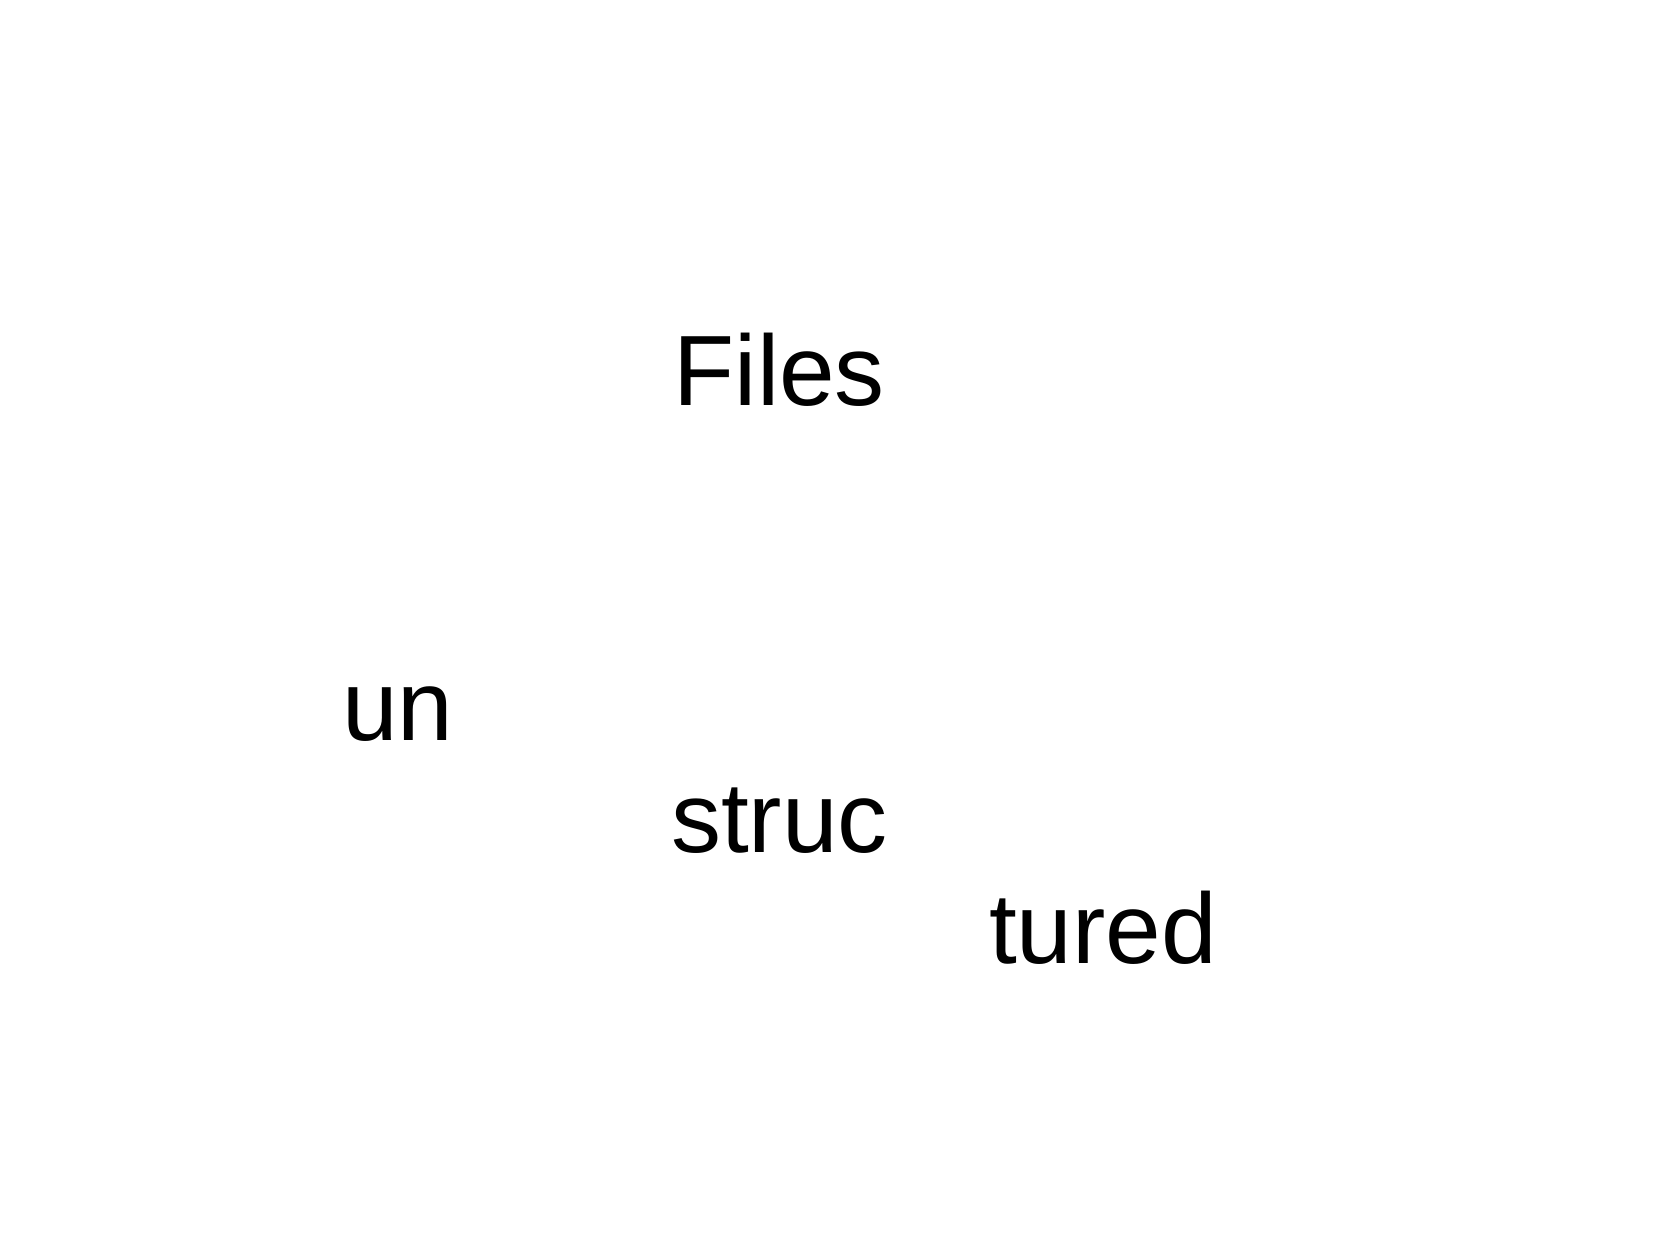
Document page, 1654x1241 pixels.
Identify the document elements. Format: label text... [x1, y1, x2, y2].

text_box Files un struc tured [342, 290, 1217, 1010]
